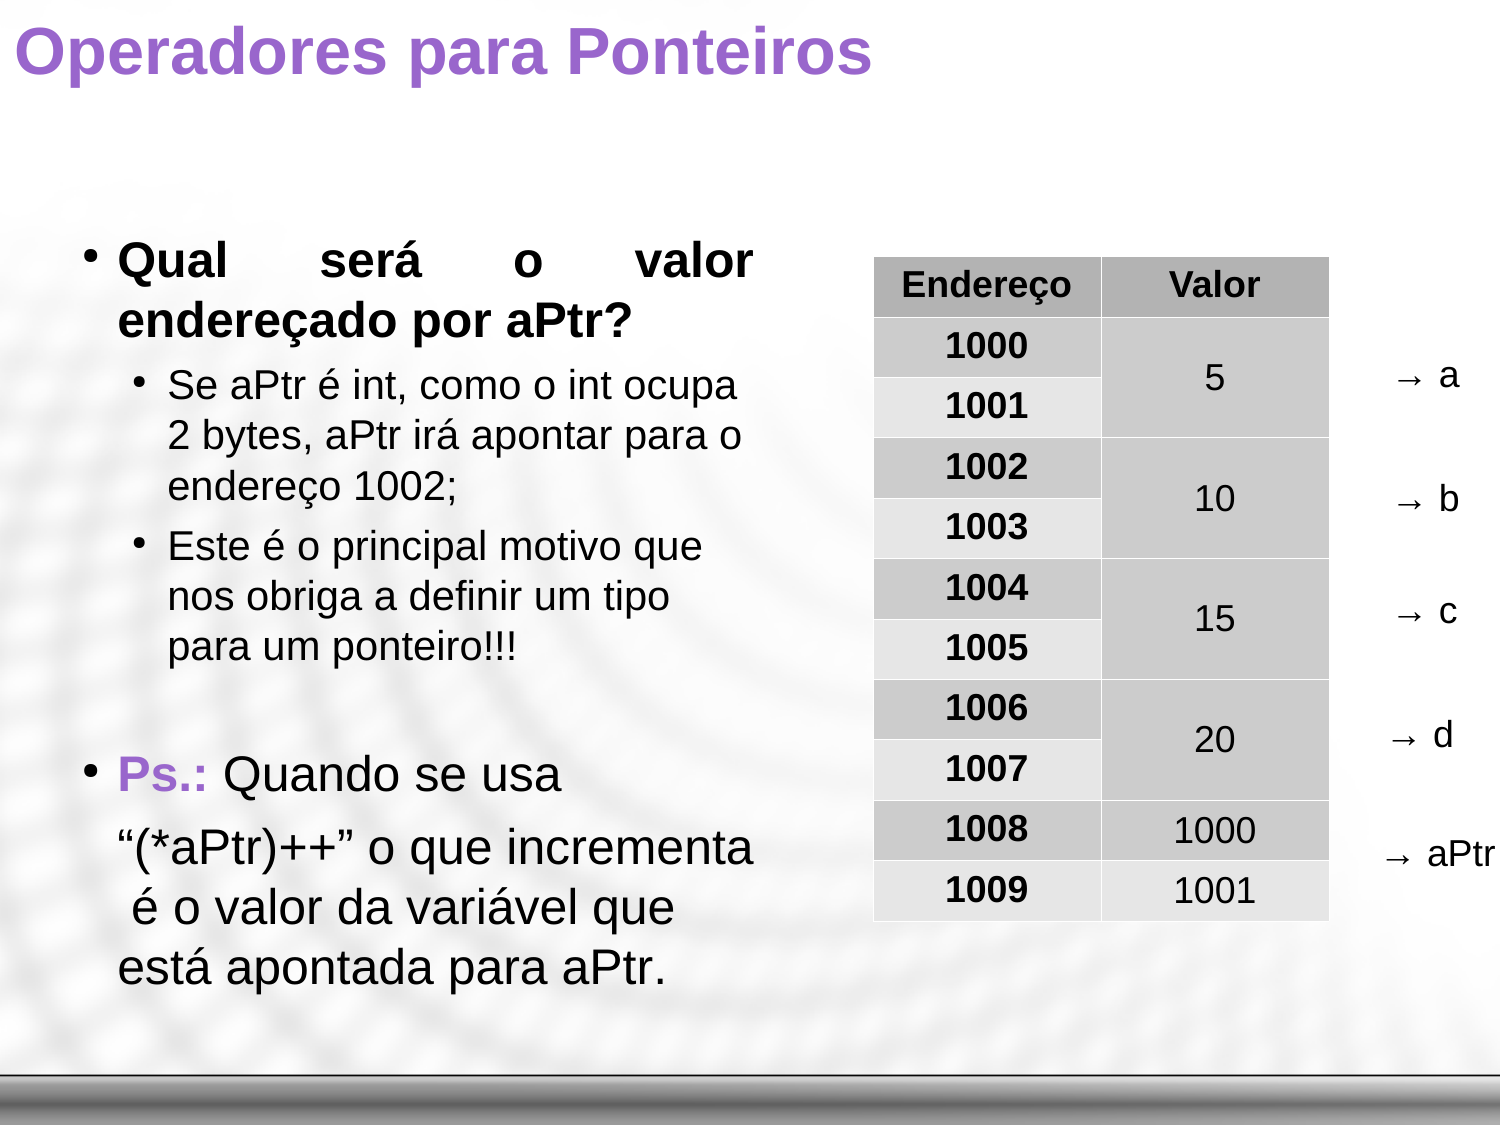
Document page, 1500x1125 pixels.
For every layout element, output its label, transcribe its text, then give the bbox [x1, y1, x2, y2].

table_cell 20 [1102, 680, 1329, 800]
table_cell 1004 [874, 559, 1101, 619]
table_cell 1006 [874, 680, 1101, 739]
text_box → a [1375, 342, 1475, 403]
text_box → d [1370, 702, 1469, 763]
picture [0, 0, 1500, 1125]
table_cell 5 [1102, 318, 1329, 437]
table_cell 10 [1102, 438, 1329, 558]
title Operadores para Ponteiros [0, 0, 1353, 96]
table_cell 1002 [874, 438, 1101, 498]
table_cell 1005 [874, 620, 1101, 679]
table_cell 1007 [874, 740, 1101, 800]
text_box → b [1376, 466, 1475, 527]
table_header Valor [1102, 257, 1329, 317]
table_cell 1009 [874, 861, 1101, 921]
table_cell 1008 [874, 801, 1101, 860]
table_cell 1000 [1102, 801, 1329, 860]
table_cell 1000 [874, 318, 1101, 377]
table_cell 15 [1102, 559, 1329, 679]
table_header Endereço [874, 257, 1101, 317]
table_cell 1001 [874, 378, 1101, 437]
text_box → c [1376, 578, 1473, 639]
text_box → aPtr [1364, 821, 1500, 881]
list Qual será o valor endereçado por aPtr? Se aPtr é int, como o int ocupa 2 bytes, aPtr irá apontar para o endereço 1002; Este é o principal motivo que nos obriga a definir um tipo para um ponteiro!!! Ps.: Quando se usa “(*aPtr)++” o que incrementa é o valor da variável que está apontada para aPtr. [10, 219, 780, 1059]
table_cell 1001 [1102, 861, 1329, 921]
table_cell 1003 [874, 499, 1101, 558]
